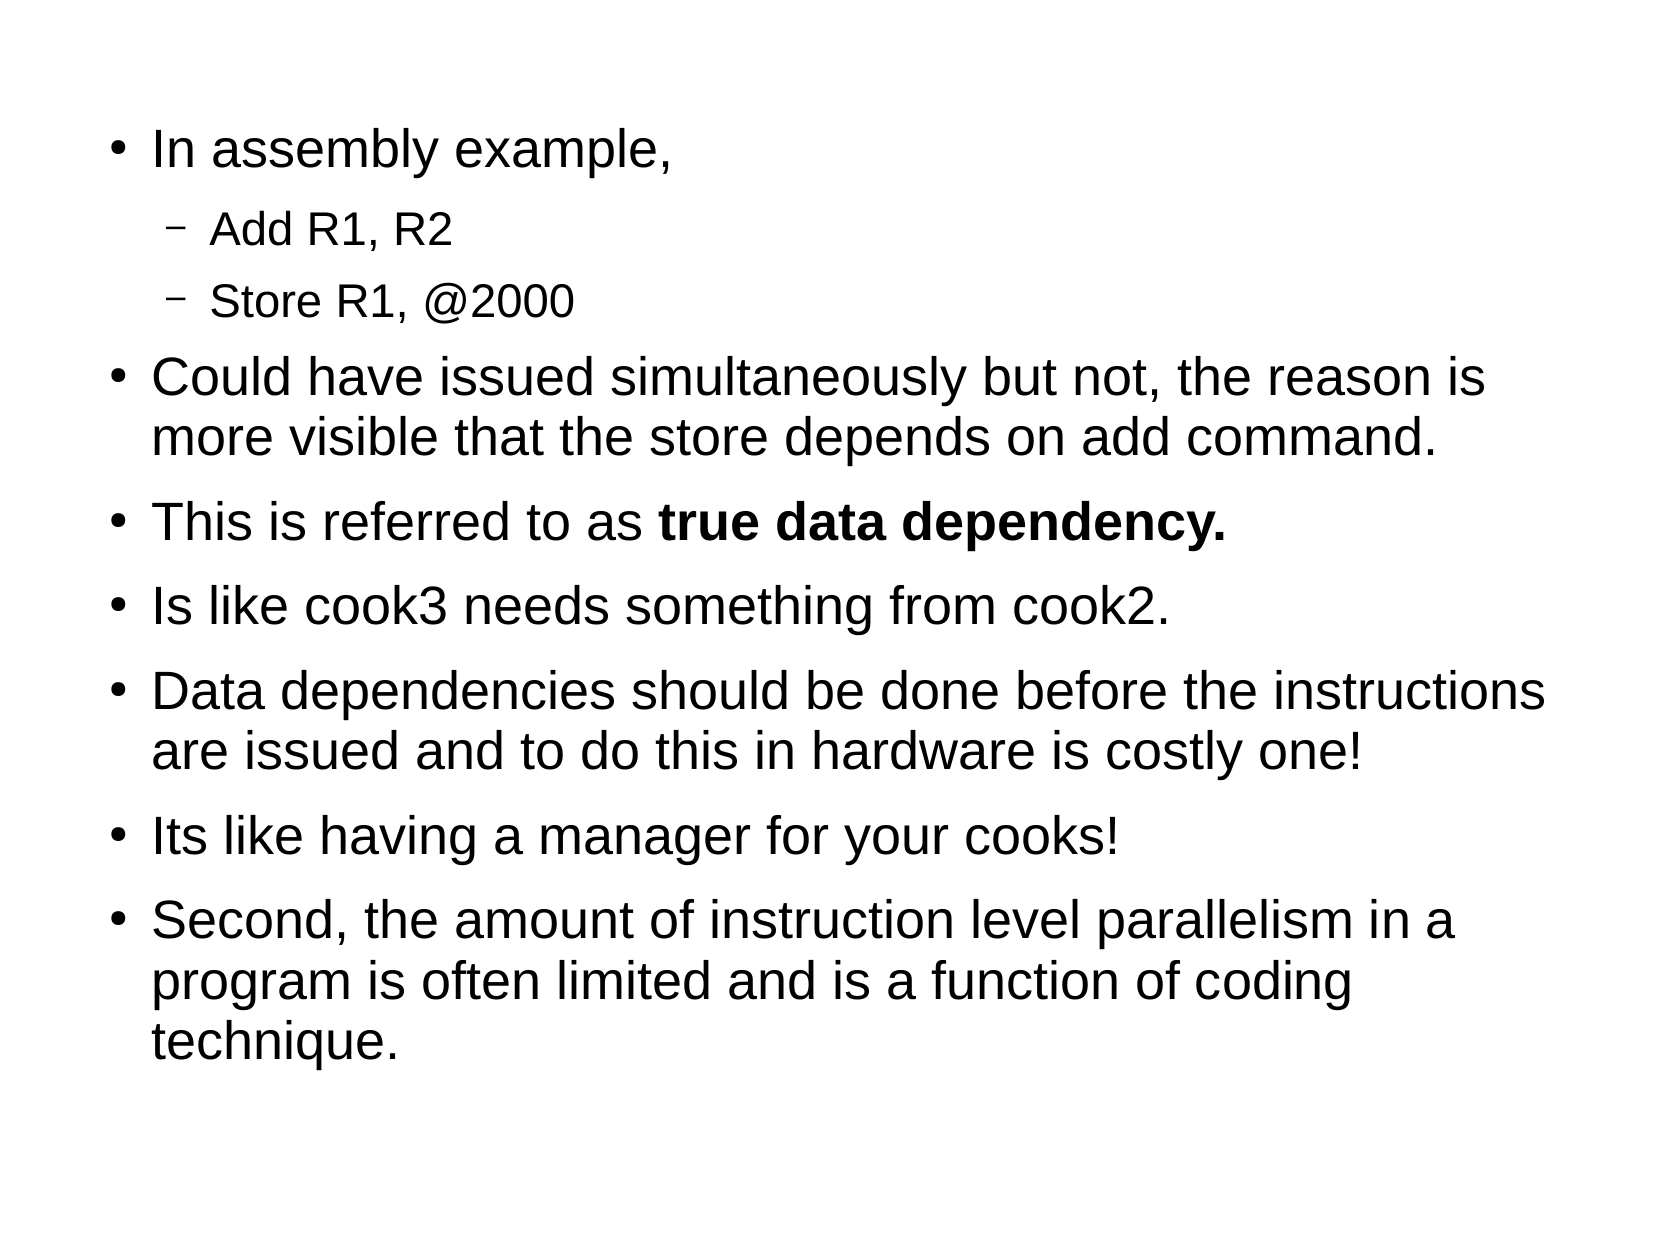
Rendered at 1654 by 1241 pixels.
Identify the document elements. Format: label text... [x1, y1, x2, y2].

list In assembly example, Add R1, R2 Store R1, @2000 Could have issued simultaneously but not, the reason is more visible that the store depends on add command. This is referred to as true data dependency. Is like cook3 needs something from cook2. Data dependencies should be done before the instructions are issued and to do this in hardware is costly one! Its like having a manager for your cooks! Second, the amount of instruction level parallelism in a program is often limited and is a function of coding technique. [94, 118, 1550, 1134]
